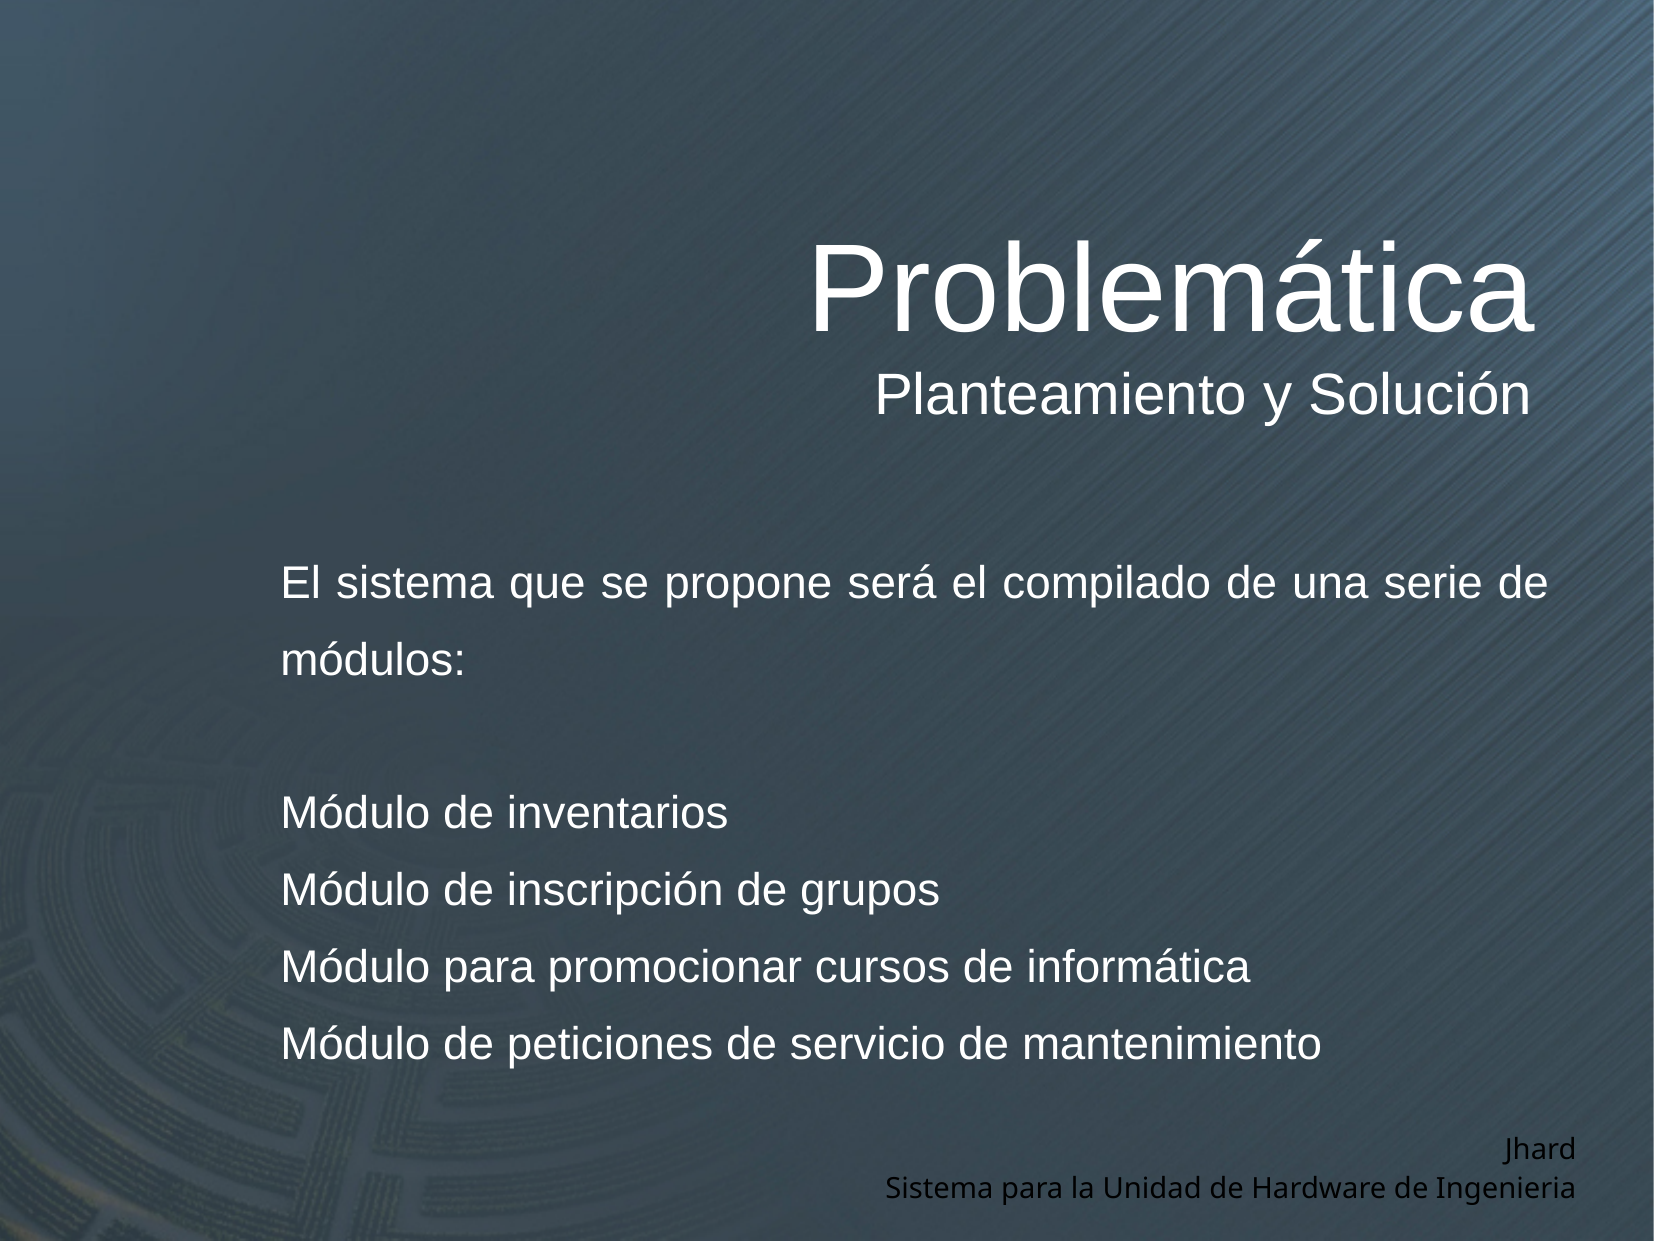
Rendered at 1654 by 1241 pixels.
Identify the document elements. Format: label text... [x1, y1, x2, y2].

picture [0, 0, 1654, 1241]
text_box El sistema que se propone será el compilado de una serie de módulos: Módulo de inventarios Módulo de inscripción de grupos Módulo para promocionar cursos de informática Módulo de peticiones de servicio de mantenimiento [265, 472, 1565, 1151]
title Problemática [584, 191, 1536, 384]
text_box Planteamiento y Solución [603, 354, 1548, 434]
